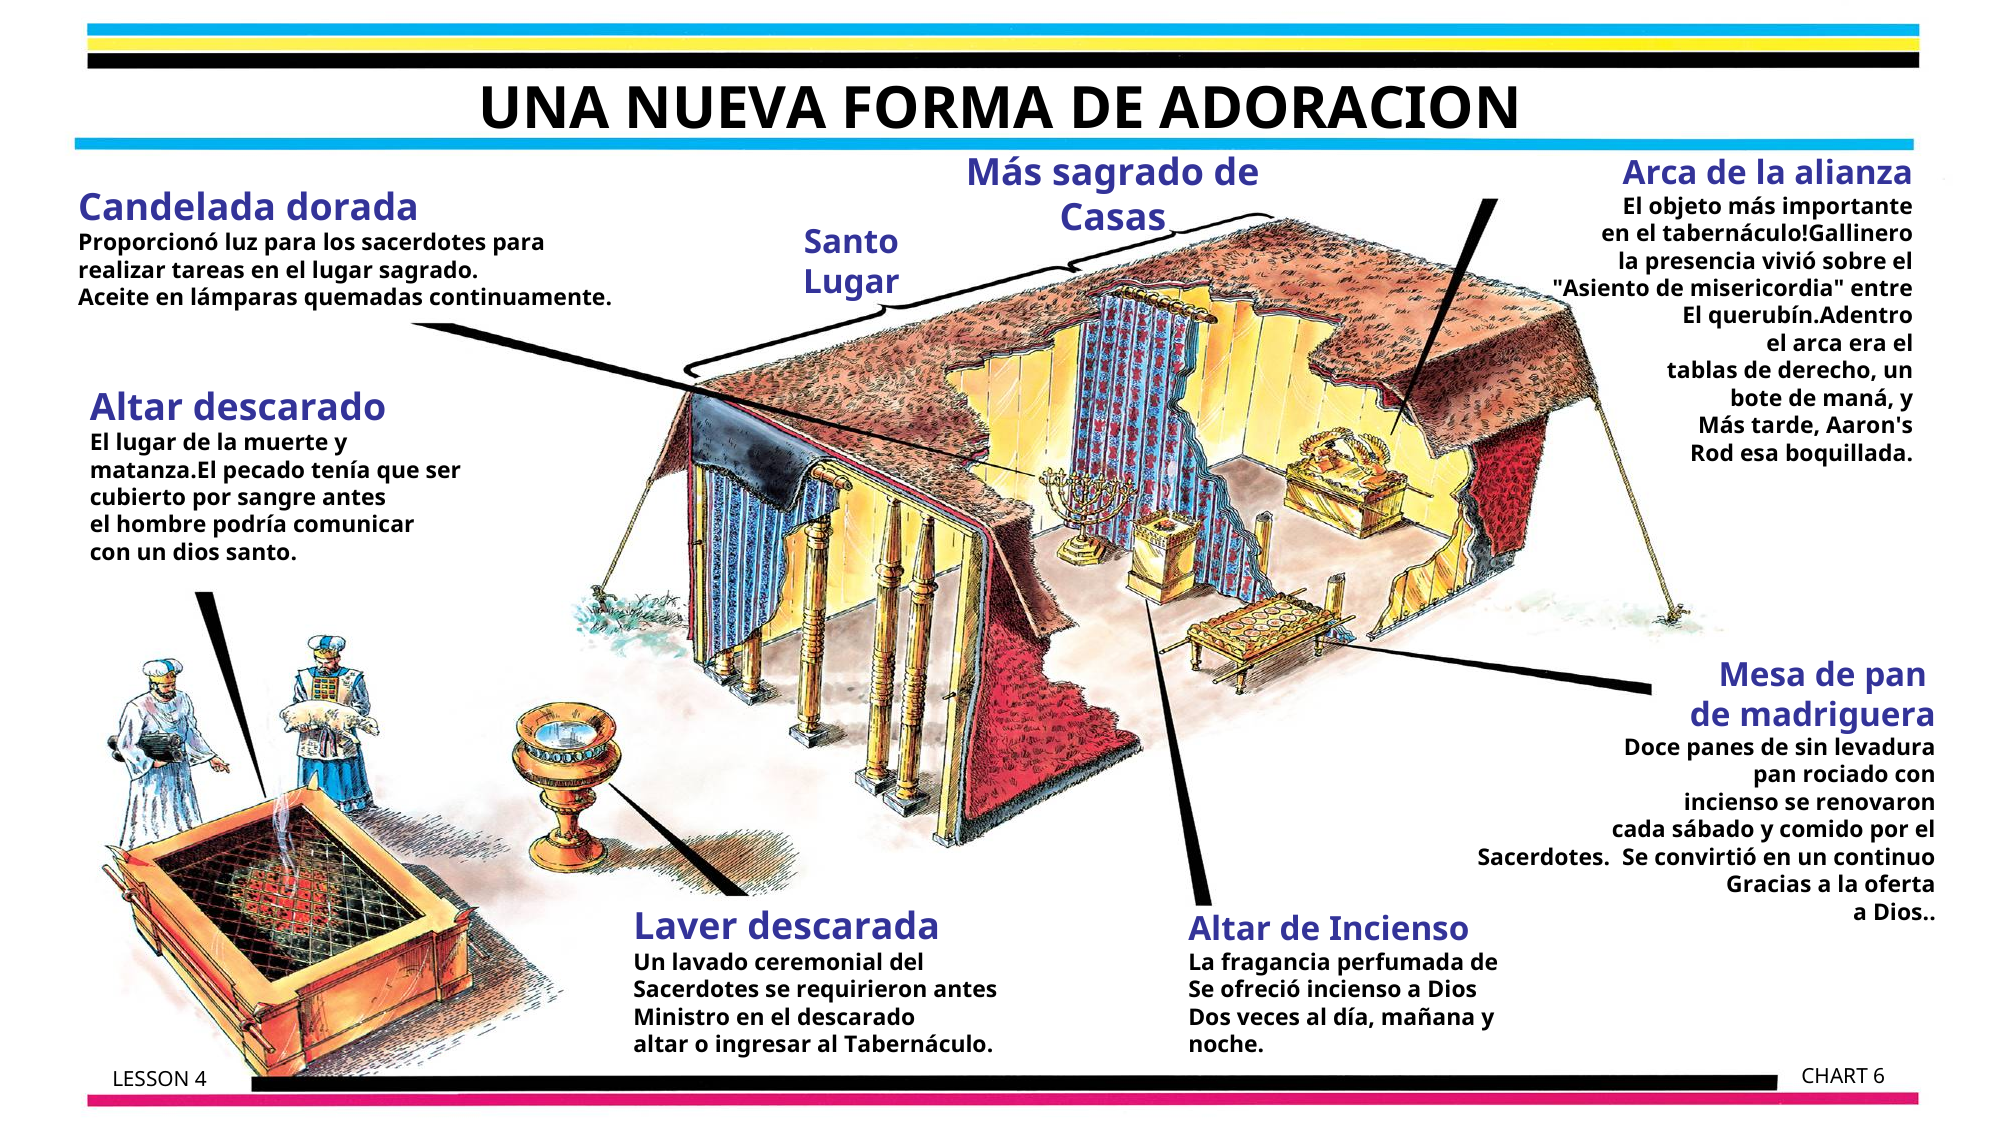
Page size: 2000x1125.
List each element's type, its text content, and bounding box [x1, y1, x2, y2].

picture [33, 0, 1971, 1125]
text_box Laver descarada Un lavado ceremonial del Sacerdotes se requirieron antes Ministro en el descarado altar o ingresar al Tabernáculo. [618, 894, 1013, 1066]
text_box Arca de la alianza El objeto más importante en el tabernáculo!Gallinero la presencia vivió sobre el "Asiento de misericordia" entre El querubín.Adentro el arca era el tablas de derecho, un bote de maná, y Más tarde, Aaron's Rod esa boquillada. [1537, 143, 1929, 474]
text_box CHART 6 [1786, 1054, 1900, 1096]
text_box Altar descarado El lugar de la muerte y matanza.El pecado tenía que ser cubierto por sangre antes el hombre podría comunicar con un dios santo. [74, 375, 477, 573]
text_box Altar de Incienso La fragancia perfumada de Se ofreció incienso a Dios Dos veces al día, mañana y noche. [1173, 899, 1514, 1066]
text_box Más sagrado de Casas [951, 140, 1276, 246]
text_box UNA NUEVA FORMA DE ADORACION [83, 62, 1917, 148]
text_box Candelada dorada Proporcionó luz para los sacerdotes para realizar tareas en el lugar sagrado. Aceite en lámparas quemadas continuamente. [63, 174, 628, 318]
text_box Santo Lugar [788, 212, 915, 308]
text_box Mesa de pan de madriguera Doce panes de sin levadura pan rociado con incienso se renovaron cada sábado y comido por el Sacerdotes. Se convirtió en un continuo Gracias a la oferta a Dios.. [1462, 645, 1951, 933]
text_box LESSON 4 [97, 1057, 222, 1099]
